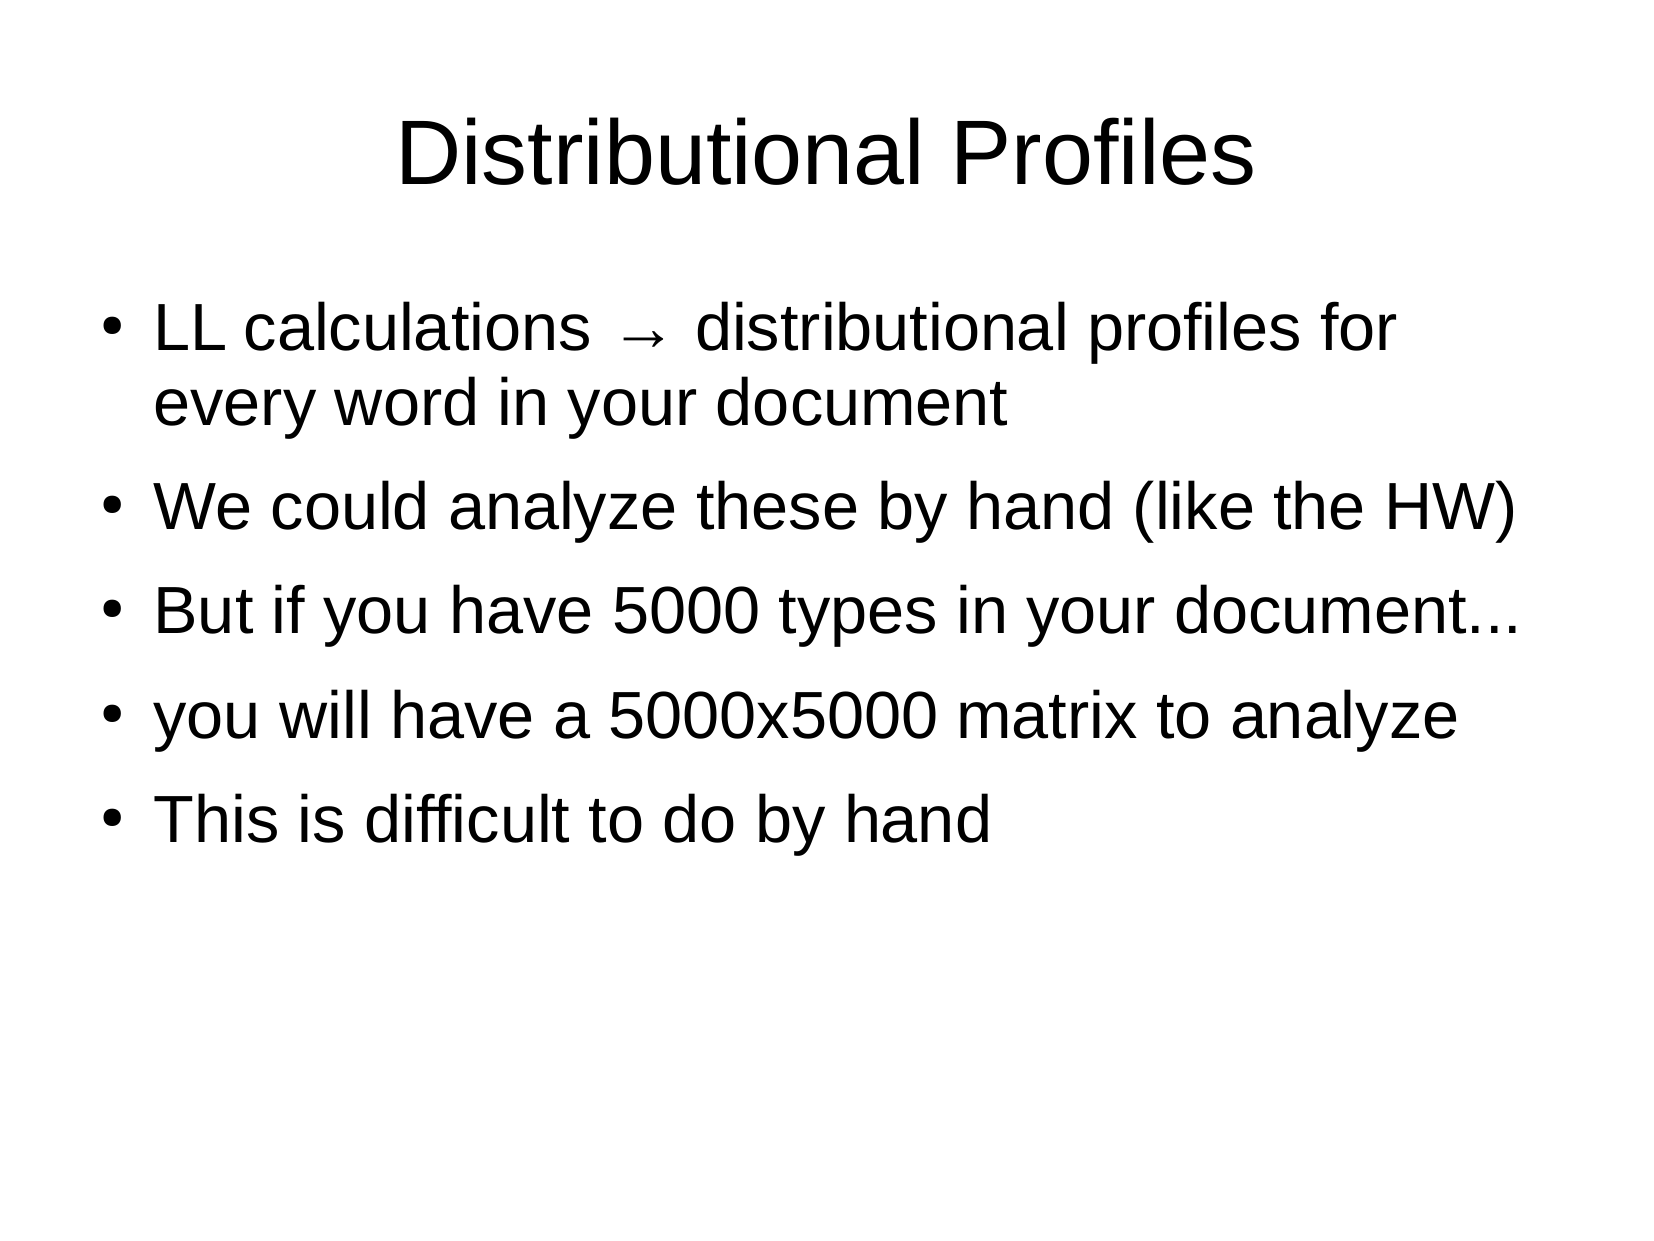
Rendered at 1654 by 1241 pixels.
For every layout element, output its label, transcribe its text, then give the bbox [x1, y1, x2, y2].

list LL calculations → distributional profiles for every word in your document We could analyze these by hand (like the HW) But if you have 5000 types in your document... you will have a 5000x5000 matrix to analyze This is difficult to do by hand [82, 290, 1571, 1010]
title Distributional Profiles [82, 49, 1571, 257]
